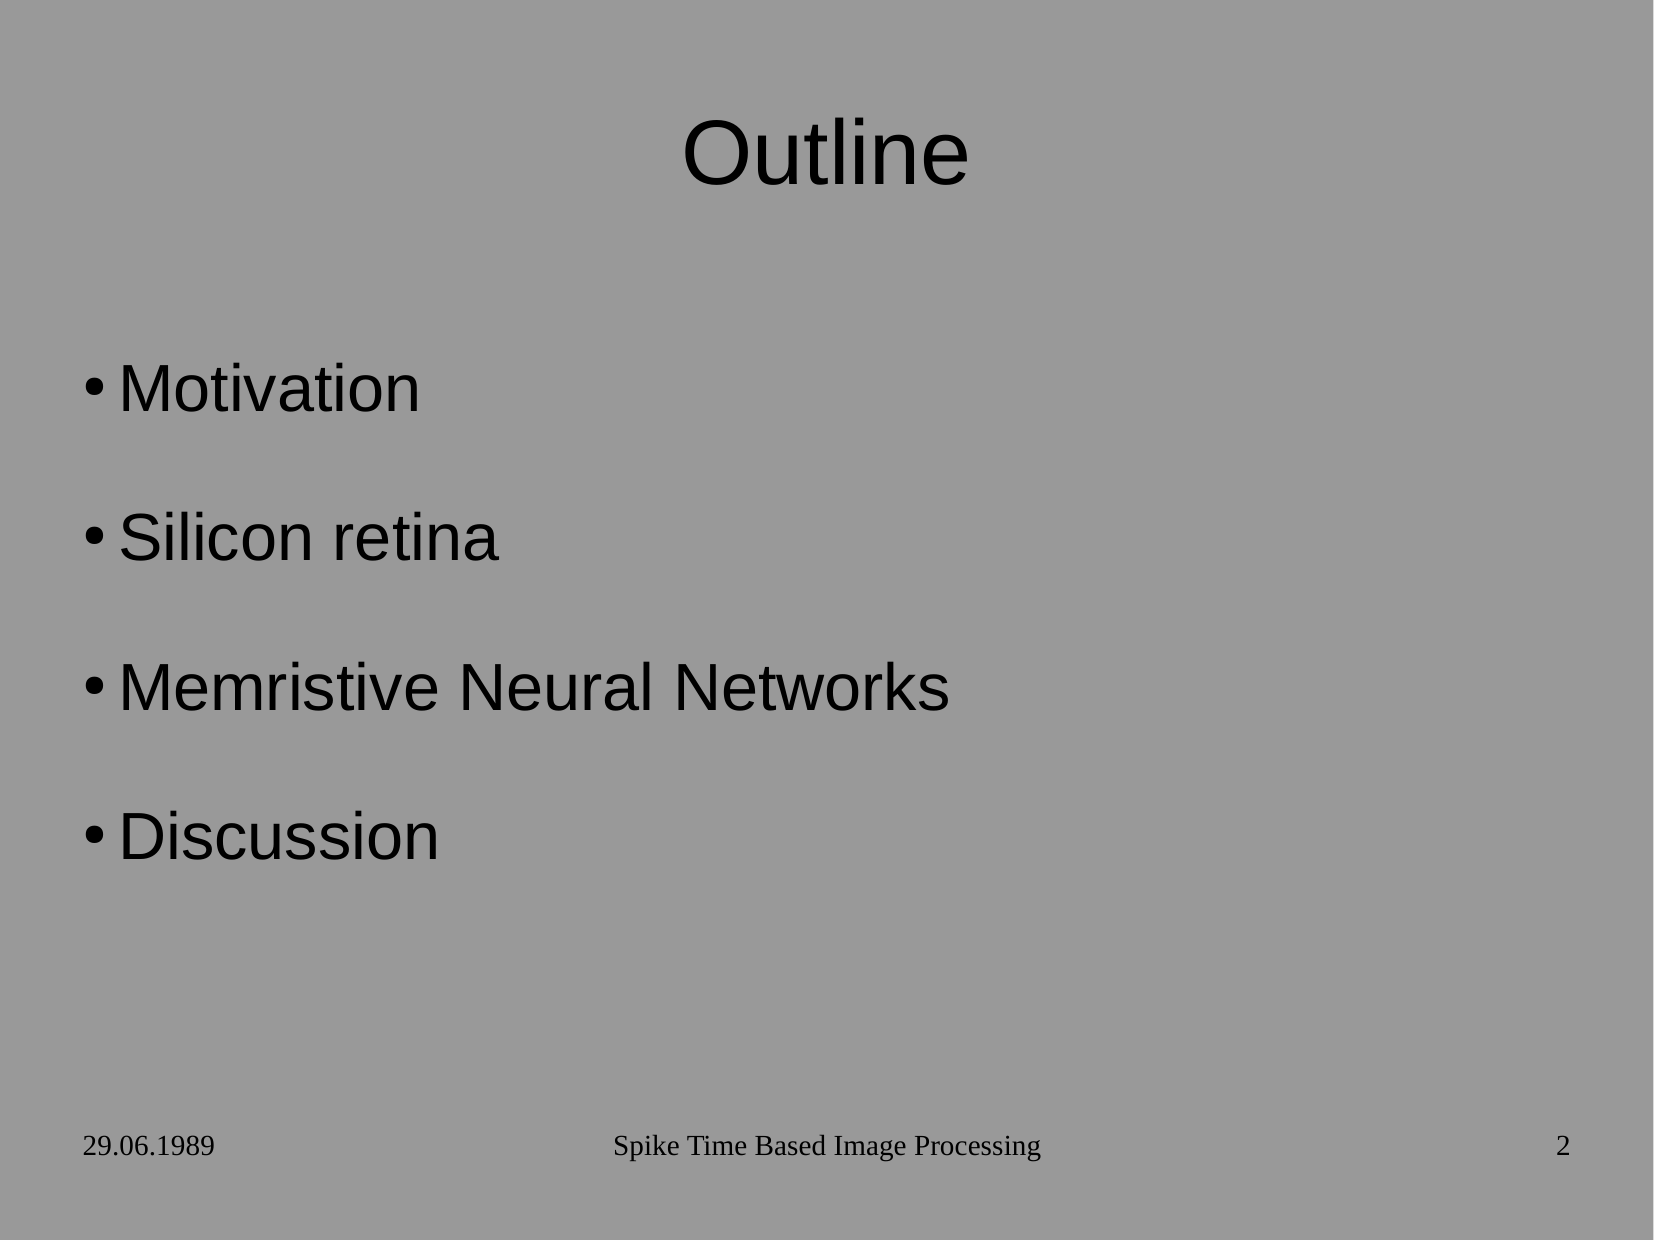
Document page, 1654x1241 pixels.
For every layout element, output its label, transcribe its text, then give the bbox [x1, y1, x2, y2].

subtitle Motivation Silicon retina Memristive Neural Networks Discussion [82, 290, 1571, 1010]
title Outline [82, 49, 1571, 257]
